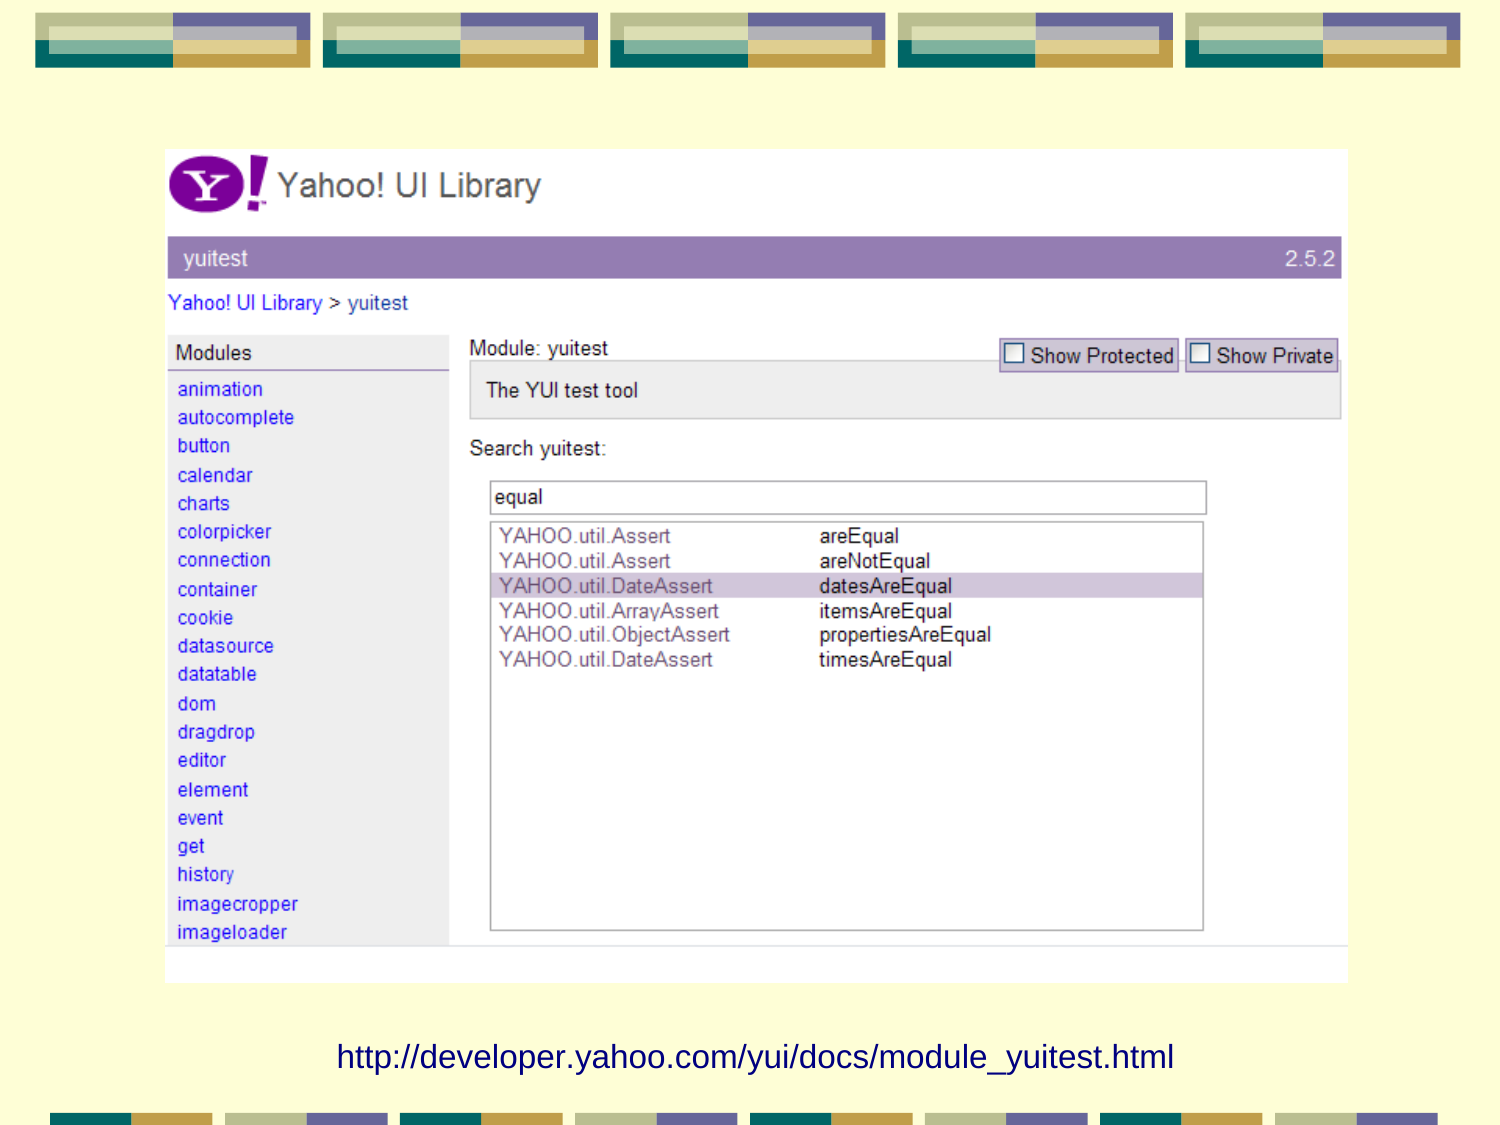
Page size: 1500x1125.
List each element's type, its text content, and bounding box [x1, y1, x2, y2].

picture [165, 149, 1348, 983]
text_box http://developer.yahoo.com/yui/docs/module_yuitest.html [126, 1036, 1386, 1093]
